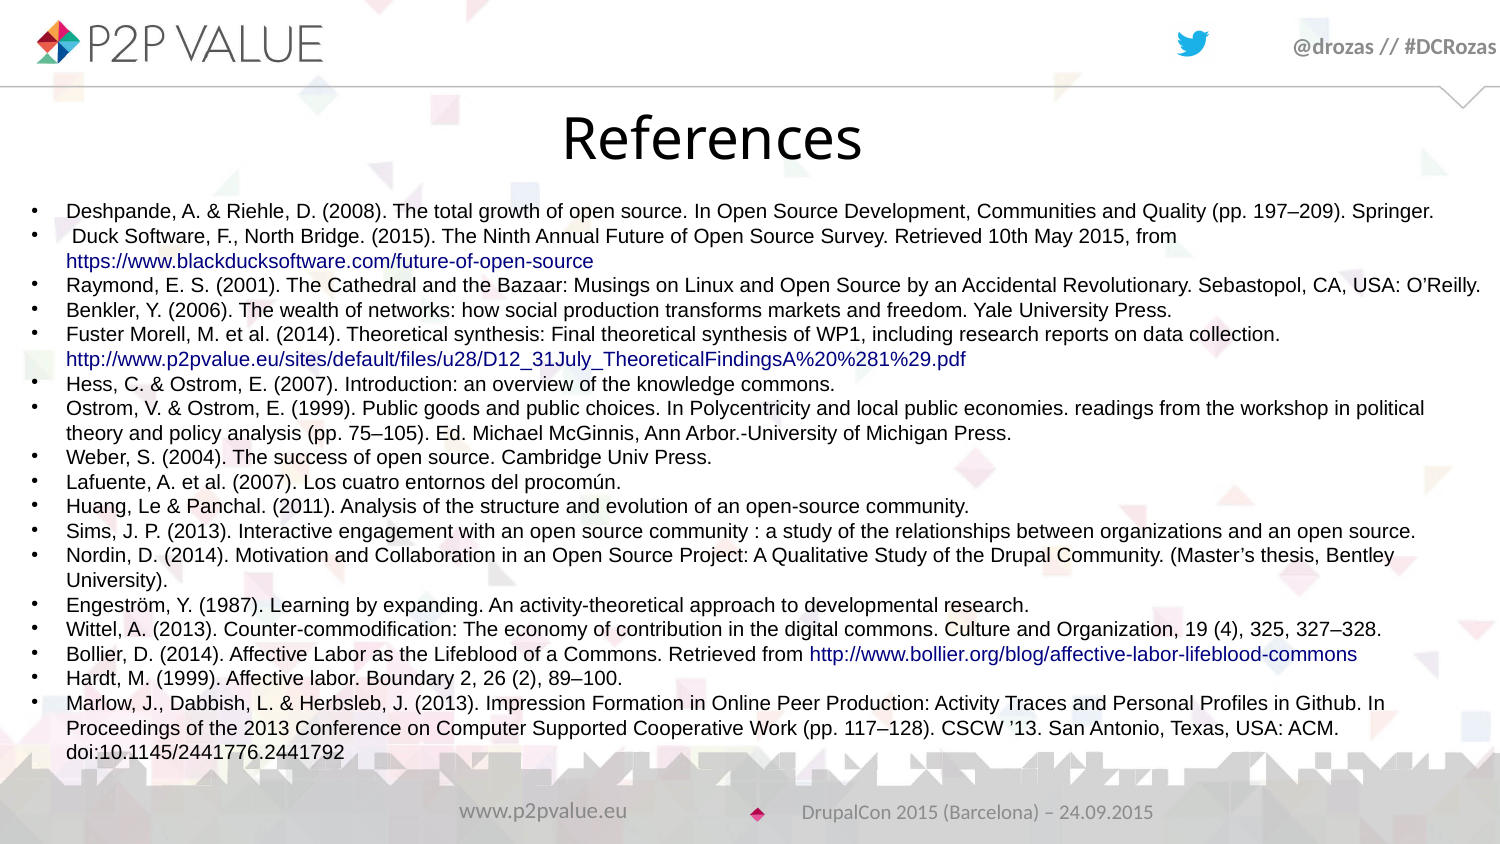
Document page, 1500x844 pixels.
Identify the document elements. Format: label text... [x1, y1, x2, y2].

text_box DrupalCon 2015 (Barcelona) – 24.09.2015 [788, 788, 1481, 834]
subtitle Deshpande, A. & Riehle, D. (2008). The total growth of open source. In Open Source Development, Communities and Quality (pp. 197–209). Springer. Duck Software, F., North Bridge. (2015). The Ninth Annual Future of Open Source Survey. Retrieved 10th May 2015, from https://www.blackducksoftware.com/future-of-open-source Raymond, E. S. (2001). The Cathedral and the Bazaar: Musings on Linux and Open Source by an Accidental Revolutionary. Sebastopol, CA, USA: O’Reilly. Benkler, Y. (2006). The wealth of networks: how social production transforms markets and freedom. Yale University Press. Fuster Morell, M. et al. (2014). Theoretical synthesis: Final theoretical synthesis of WP1, including research reports on data collection. http://www.p2pvalue.eu/sites/default/files/u28/D12_31July_TheoreticalFindingsA%20%281%29.pdf Hess, C. & Ostrom, E. (2007). Introduction: an overview of the knowledge commons. Ostrom, V. & Ostrom, E. (1999). Public goods and public choices. In Polycentricity and local public economies. readings from the workshop in political theory and policy analysis (pp. 75–105). Ed. Michael McGinnis, Ann Arbor.-University of Michigan Press. Weber, S. (2004). The success of open source. Cambridge Univ Press. Lafuente, A. et al. (2007). Los cuatro entornos del procomún. Huang, Le & Panchal. (2011). Analysis of the structure and evolution of an open-source community. Sims, J. P. (2013). Interactive engagement with an open source community : a study of the relationships between organizations and an open source. Nordin, D. (2014). Motivation and Collaboration in an Open Source Project: A Qualitative Study of the Drupal Community. (Master’s thesis, Bentley University). Engeström, Y. (1987). Learning by expanding. An activity-theoretical approach to developmental research. Wittel, A. (2013). Counter-commodification: The economy of contribution in the digital commons. Culture and Organization, 19 (4), 325, 327–328. Bollier, D. (2014). Affective Labor as the Lifeblood of a Commons. Retrieved from http://www.bollier.org/blog/affective-labor-lifeblood-commons Hardt, M. (1999). Affective labor. Boundary 2, 26 (2), 89–100. Marlow, J., Dabbish, L. & Herbsleb, J. (2013). Impression Formation in Online Peer Production: Activity Traces and Personal Profiles in Github. In Proceedings of the 2013 Conference on Computer Supported Cooperative Work (pp. 117–128). CSCW ’13. San Antonio, Texas, USA: ACM. doi:10.1145/2441776.2441792 [17, 191, 1499, 796]
text_box www.p2pvalue.eu [453, 789, 672, 829]
text_box @drozas // #DCRozas [1170, 15, 1500, 76]
picture [0, 0, 1500, 844]
title References [60, 92, 1366, 181]
